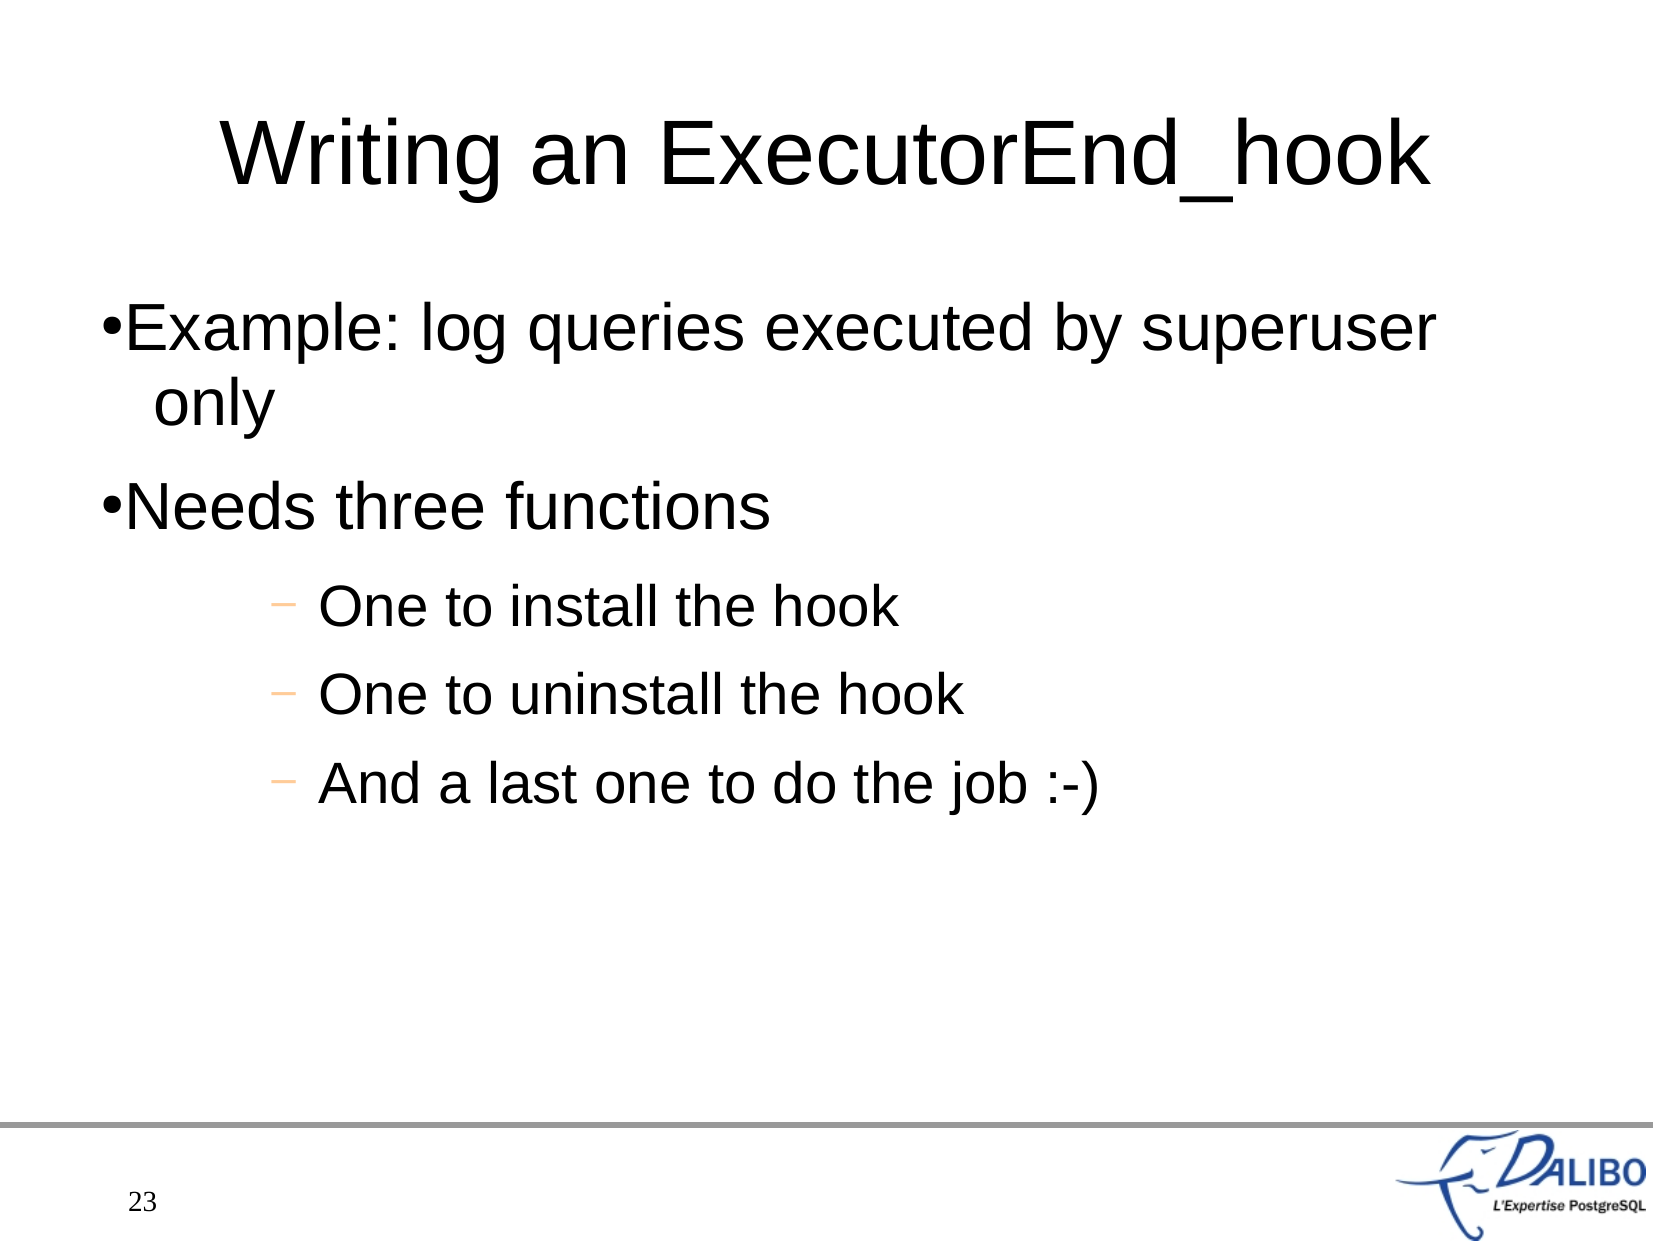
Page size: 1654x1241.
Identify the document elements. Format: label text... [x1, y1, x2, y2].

list Example: log queries executed by superuser only Needs three functions One to install the hook One to uninstall the hook And a last one to do the job :-) [82, 290, 1571, 1109]
title Writing an ExecutorEnd_hook [82, 49, 1571, 257]
picture [1395, 1130, 1646, 1241]
